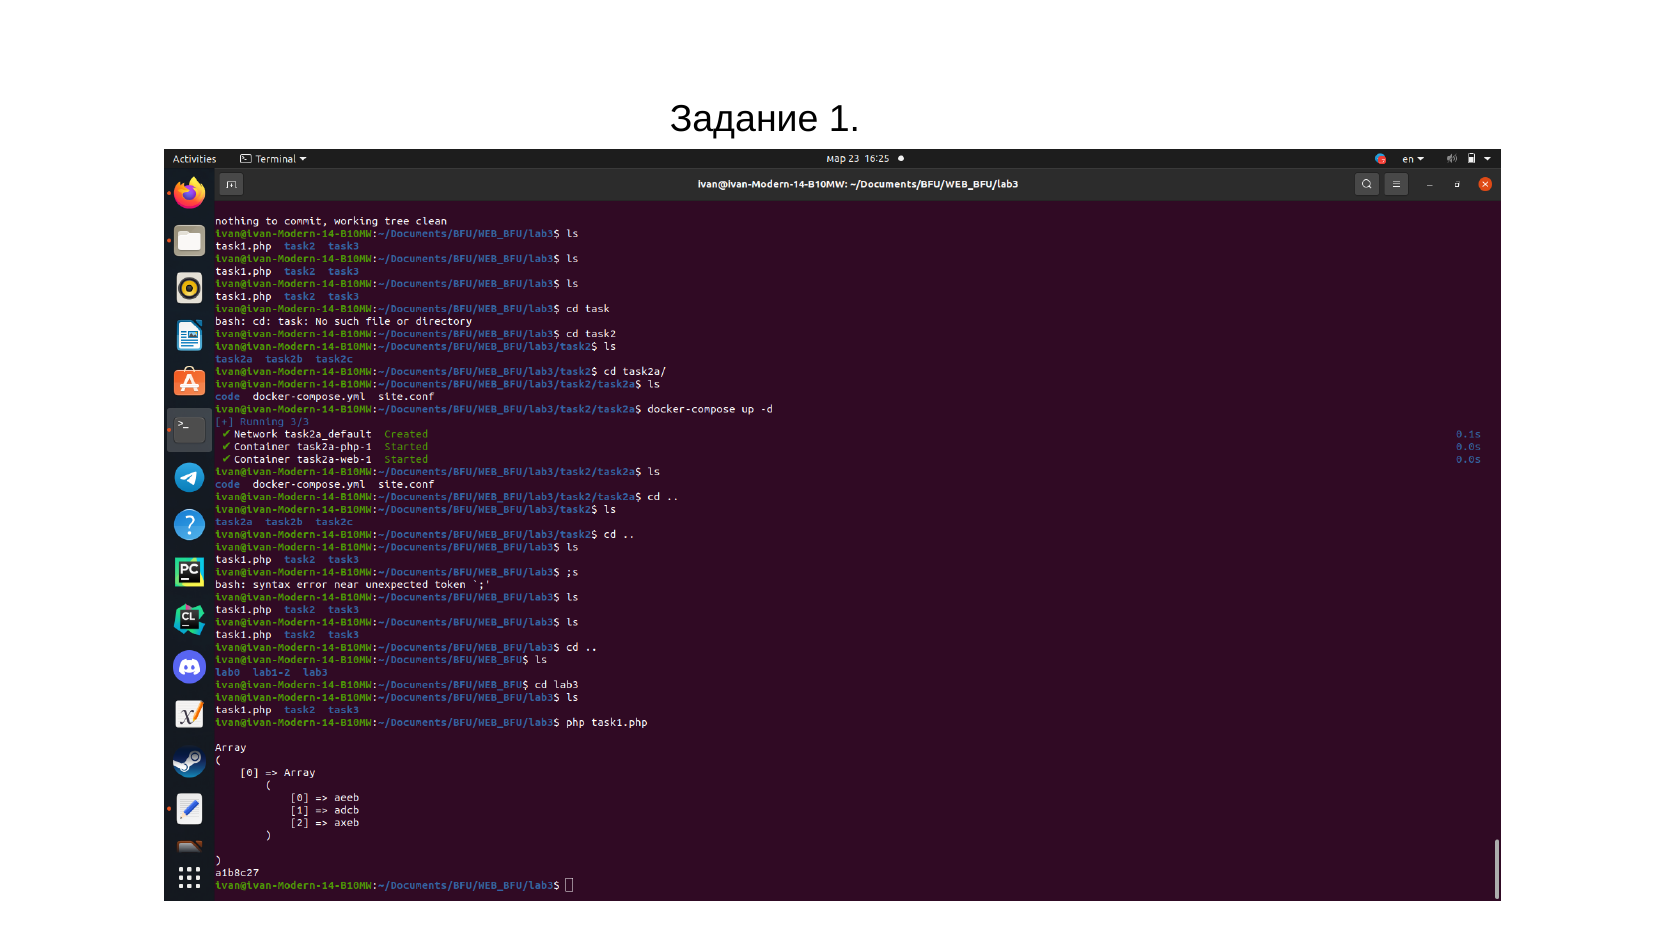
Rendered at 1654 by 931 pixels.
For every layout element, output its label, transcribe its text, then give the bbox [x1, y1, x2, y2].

text_box Задание 1. [420, 90, 1111, 147]
picture [164, 149, 1501, 902]
